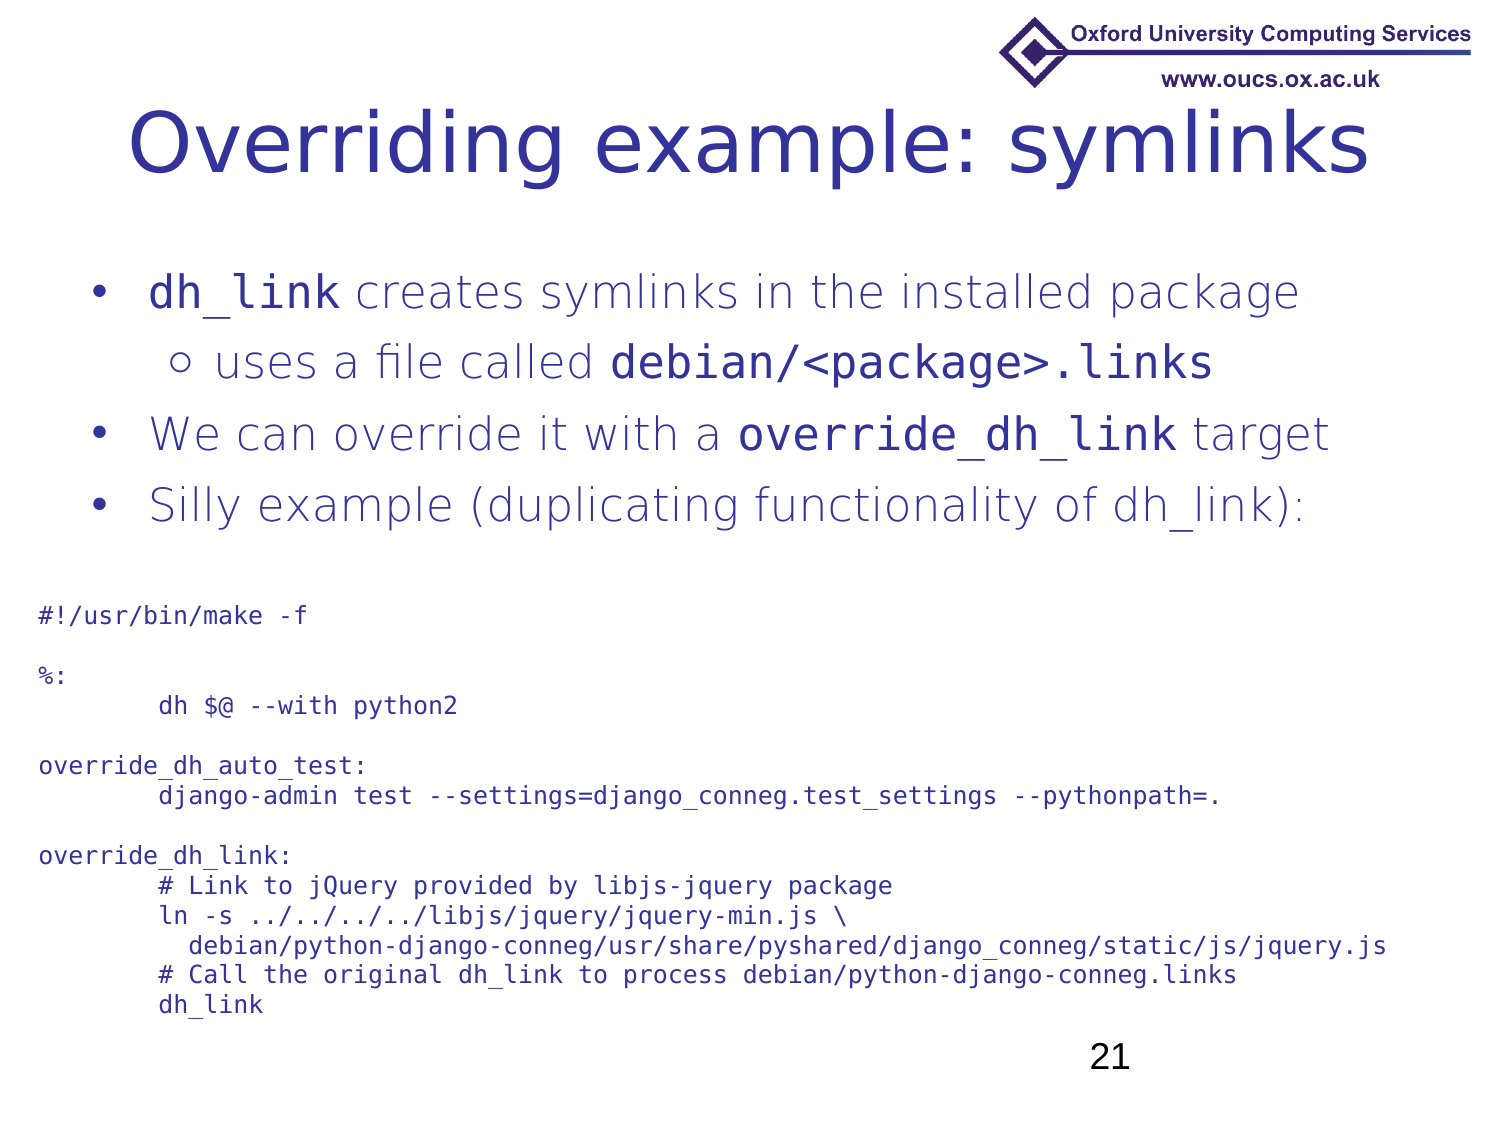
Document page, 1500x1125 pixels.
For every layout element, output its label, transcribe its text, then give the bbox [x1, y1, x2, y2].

title Overriding example: symlinks [75, 45, 1426, 233]
picture [998, 16, 1471, 102]
list #!/usr/bin/make -f %: dh $@ --with python2 override_dh_auto_test: django-admin test --settings=django_conneg.test_settings --pythonpath=. override_dh_link: # Link to jQuery provided by libjs-jquery package ln -s ../../../../libjs/jquery/jquery-min.js \ debian/python-django-conneg/usr/share/pyshared/django_conneg/static/js/jquery.js # Call the original dh_link to process debian/python-django-conneg.links dh_link [23, 592, 1465, 1052]
list dh_link creates symlinks in the installed package uses a file called debian/<package>.links We can override it with a override_dh_link target Silly example (duplicating functionality of dh_link): [76, 255, 1427, 592]
